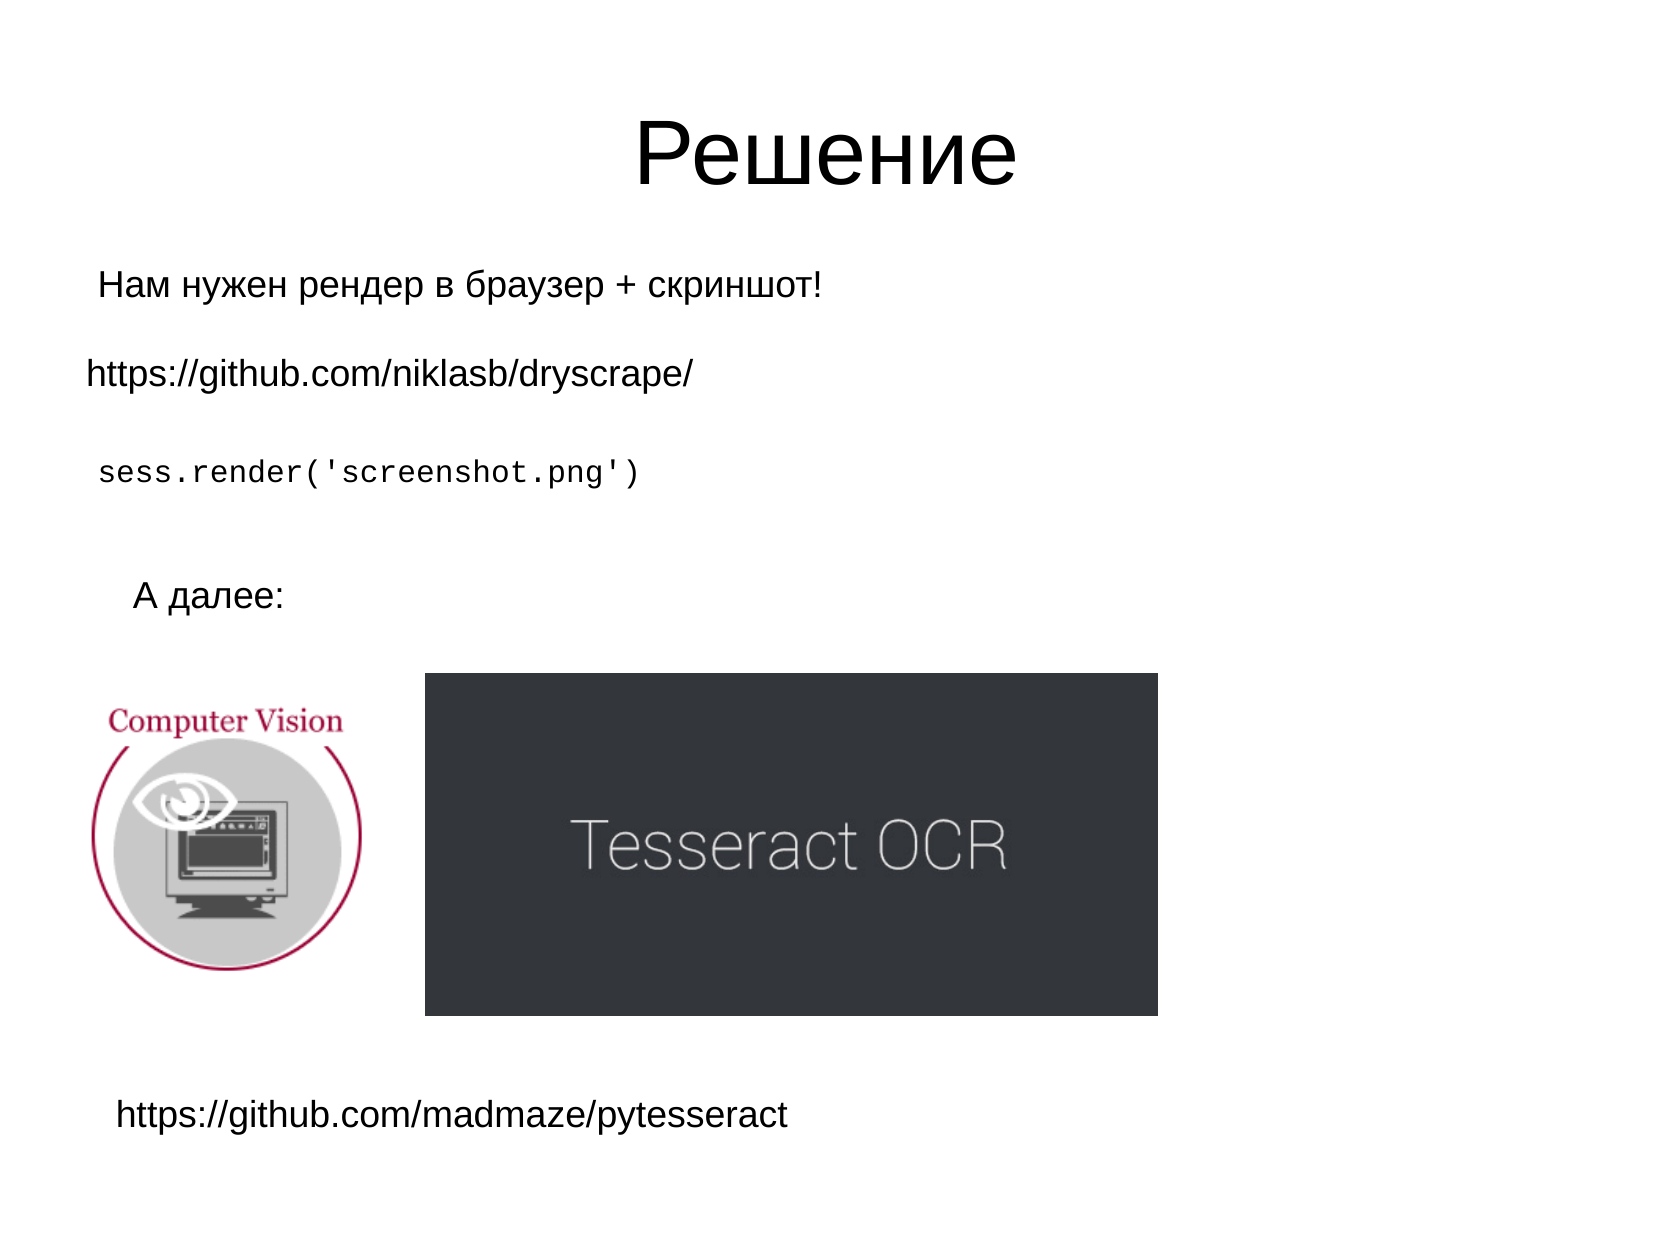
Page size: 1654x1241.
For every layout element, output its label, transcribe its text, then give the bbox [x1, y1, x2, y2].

text_box Нам нужен рендер в браузер + скриншот! [82, 256, 851, 314]
text_box https://github.com/niklasb/dryscrape/ [71, 344, 709, 402]
text_box А далее: [118, 566, 745, 624]
text_box https://github.com/madmaze/pytesseract [100, 1086, 804, 1144]
text_box sess.render('screenshot.png') [82, 448, 662, 535]
picture [425, 673, 1158, 1016]
title Решение [82, 49, 1571, 257]
picture [70, 679, 384, 993]
